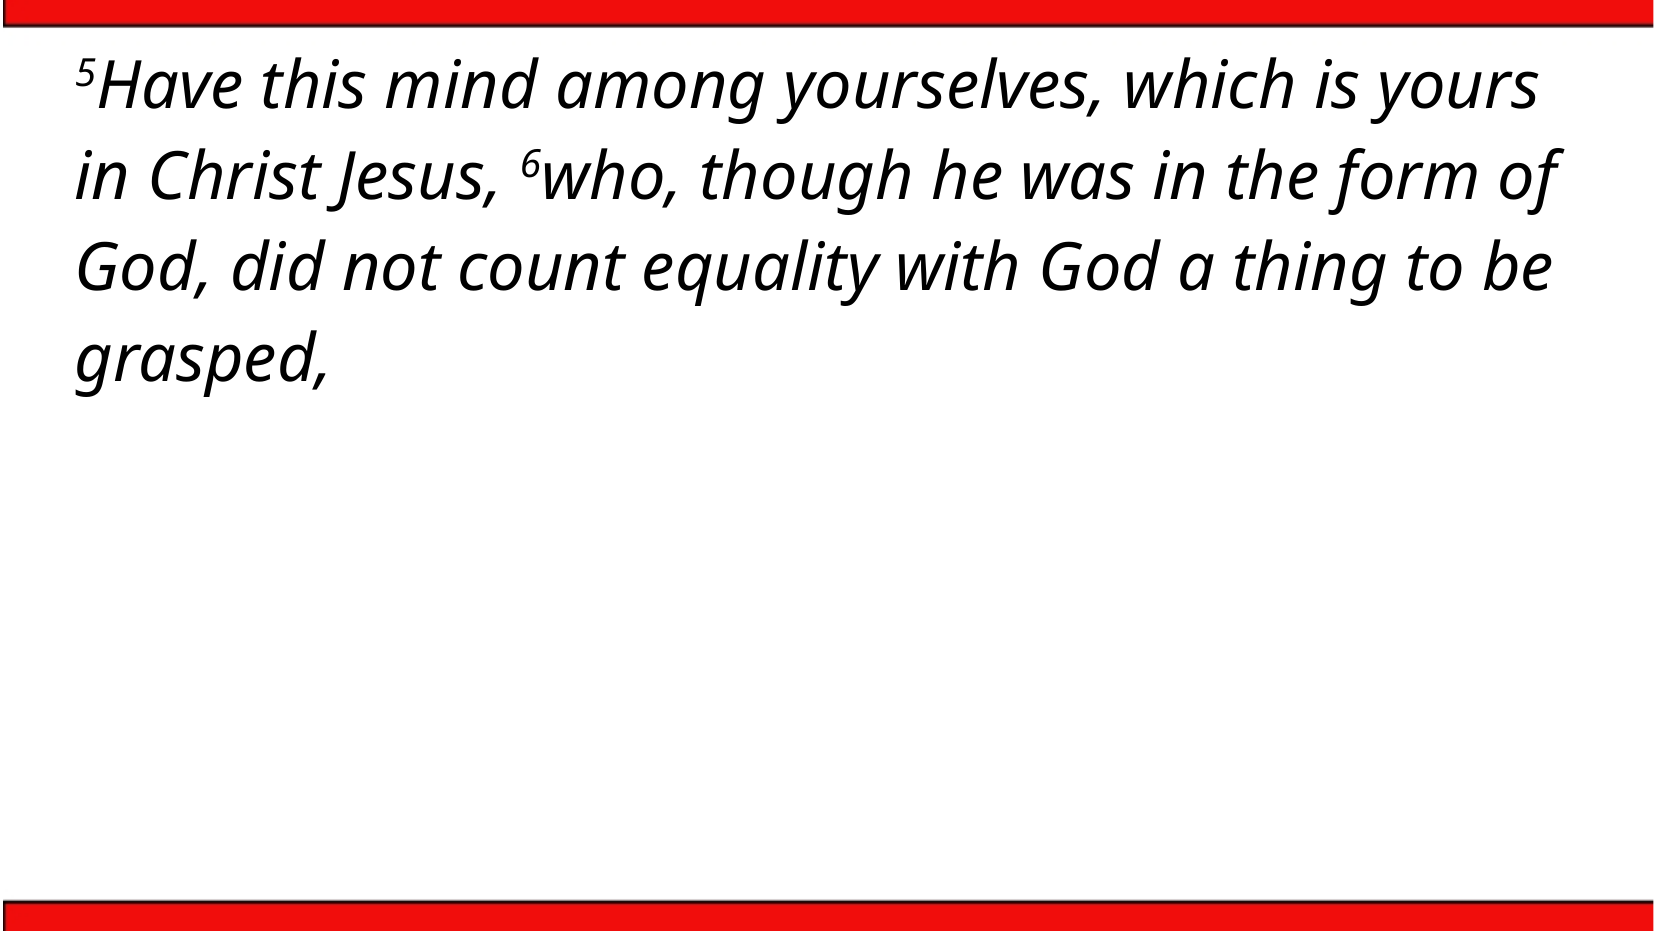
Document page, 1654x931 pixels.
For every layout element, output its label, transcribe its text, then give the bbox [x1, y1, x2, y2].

text_box 5Have this mind among yourselves, which is yours in Christ Jesus, 6who, though he was in the form of God, did not count equality with God a thing to be grasped, [60, 30, 1591, 400]
picture [3, 0, 1654, 931]
